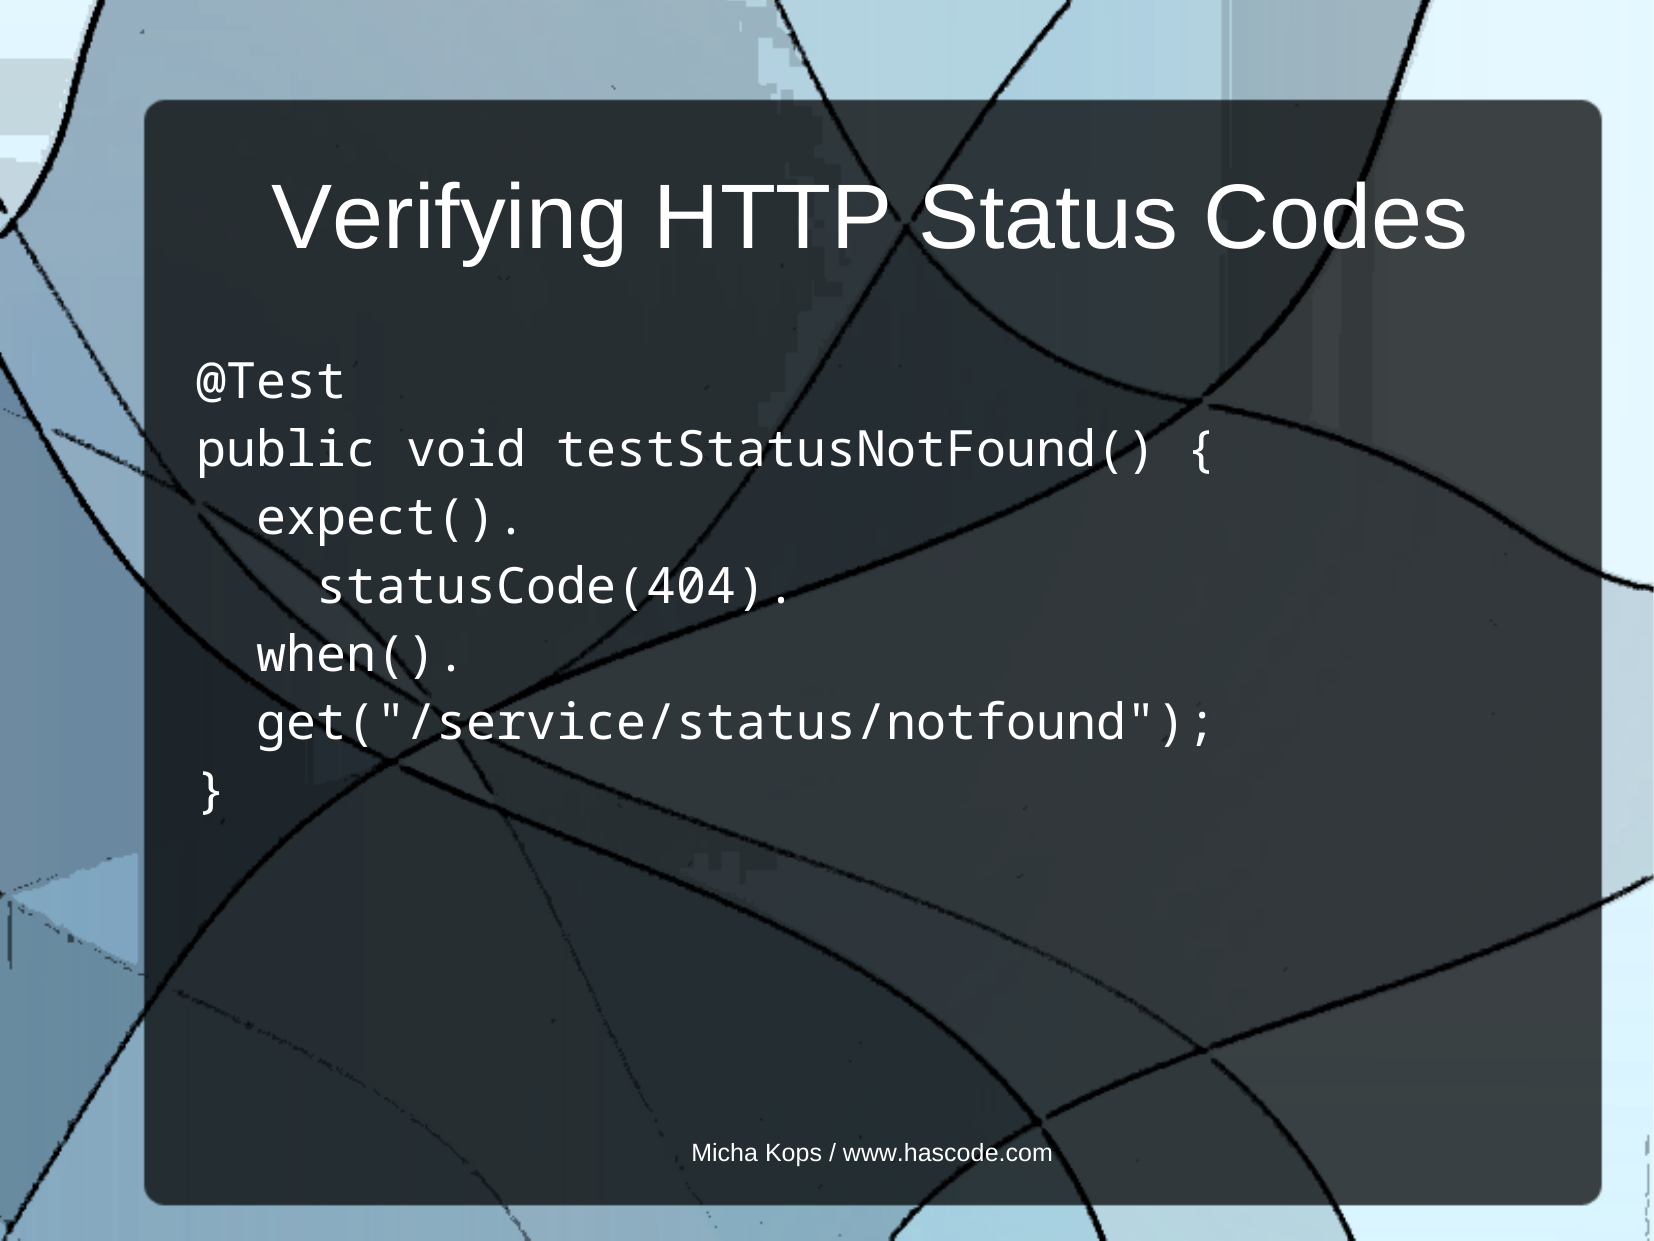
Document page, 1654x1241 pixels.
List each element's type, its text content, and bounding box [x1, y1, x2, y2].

text_box @Test public void testStatusNotFound() { expect(). statusCode(404). when(). get("/service/status/notfound"); } [181, 337, 1231, 747]
picture [0, 0, 1654, 1241]
title Verifying HTTP Status Codes [159, 108, 1583, 325]
